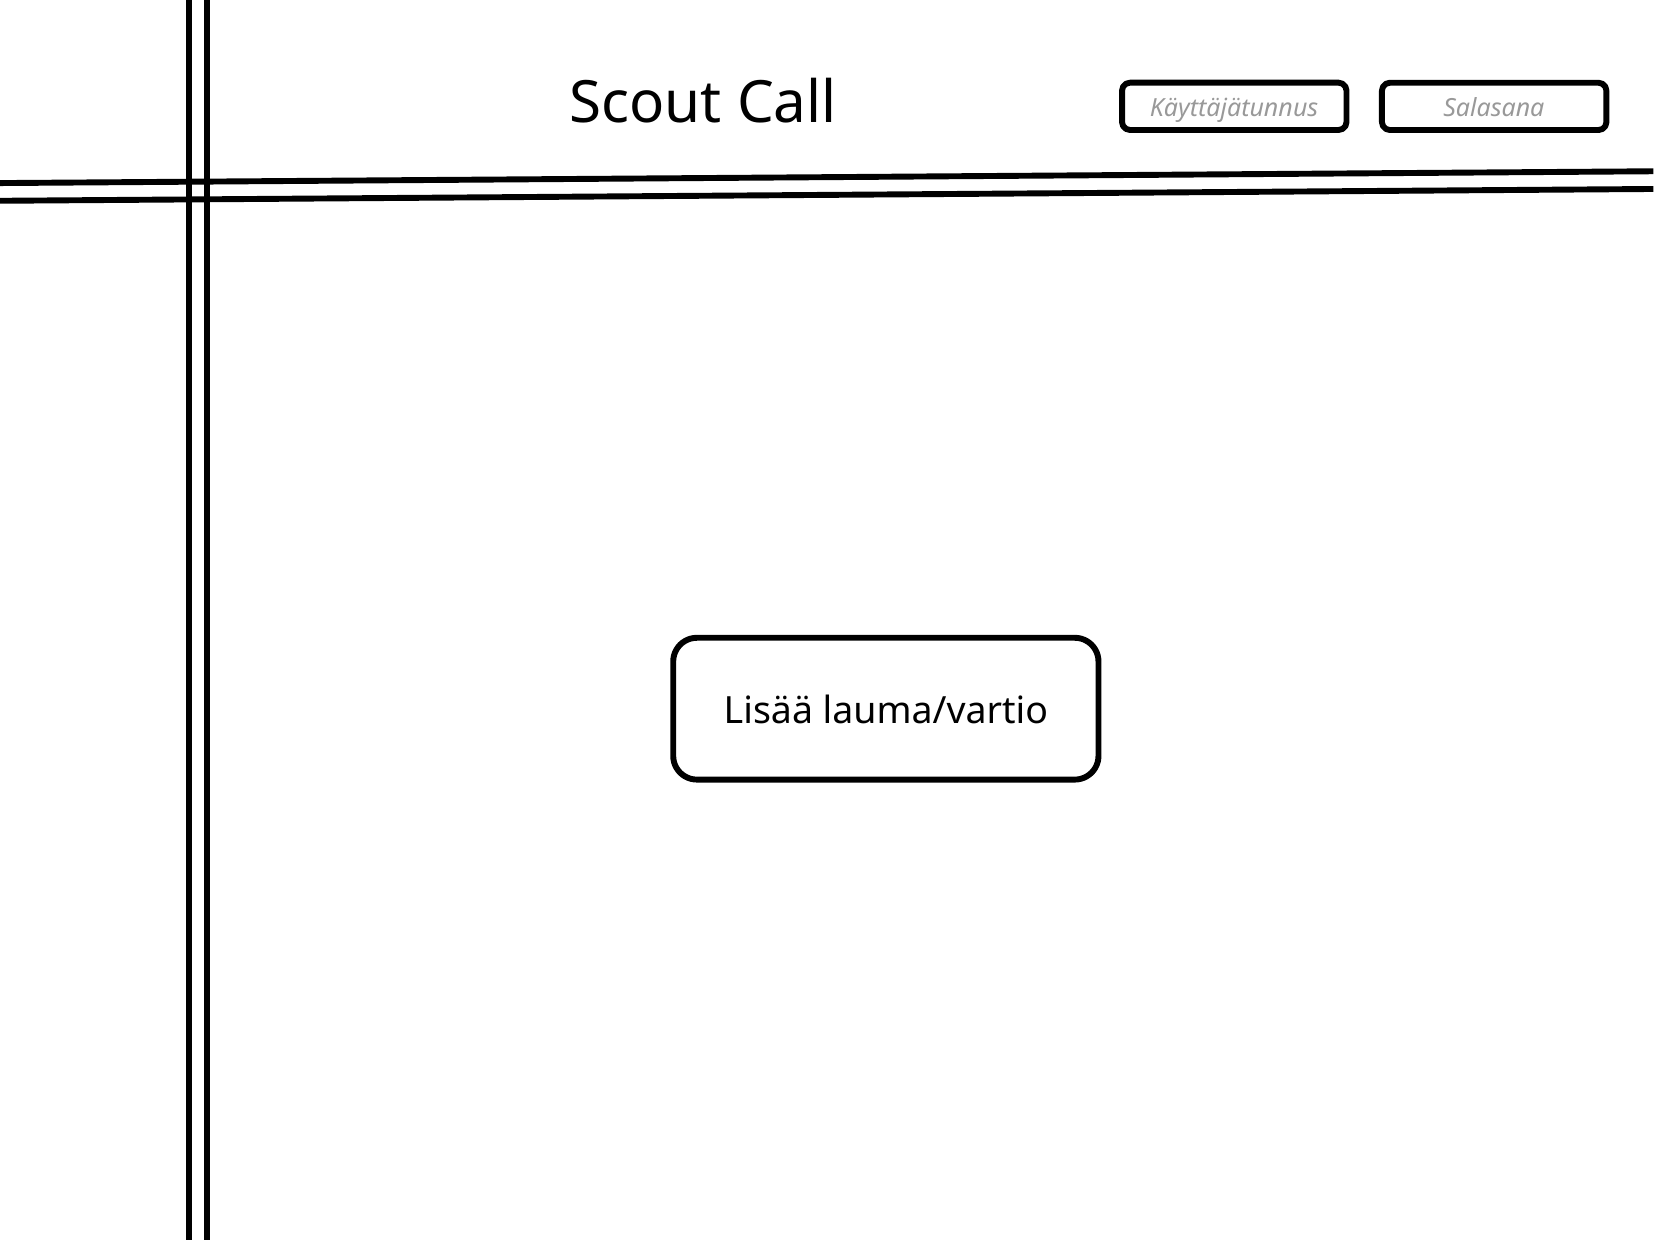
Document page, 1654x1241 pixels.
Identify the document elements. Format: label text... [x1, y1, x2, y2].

text_box Salasana [1381, 82, 1607, 131]
text_box Scout Call [555, 53, 834, 137]
text_box Lisää lauma/vartio [673, 637, 1099, 780]
text_box Käyttäjätunnus [1122, 82, 1347, 130]
